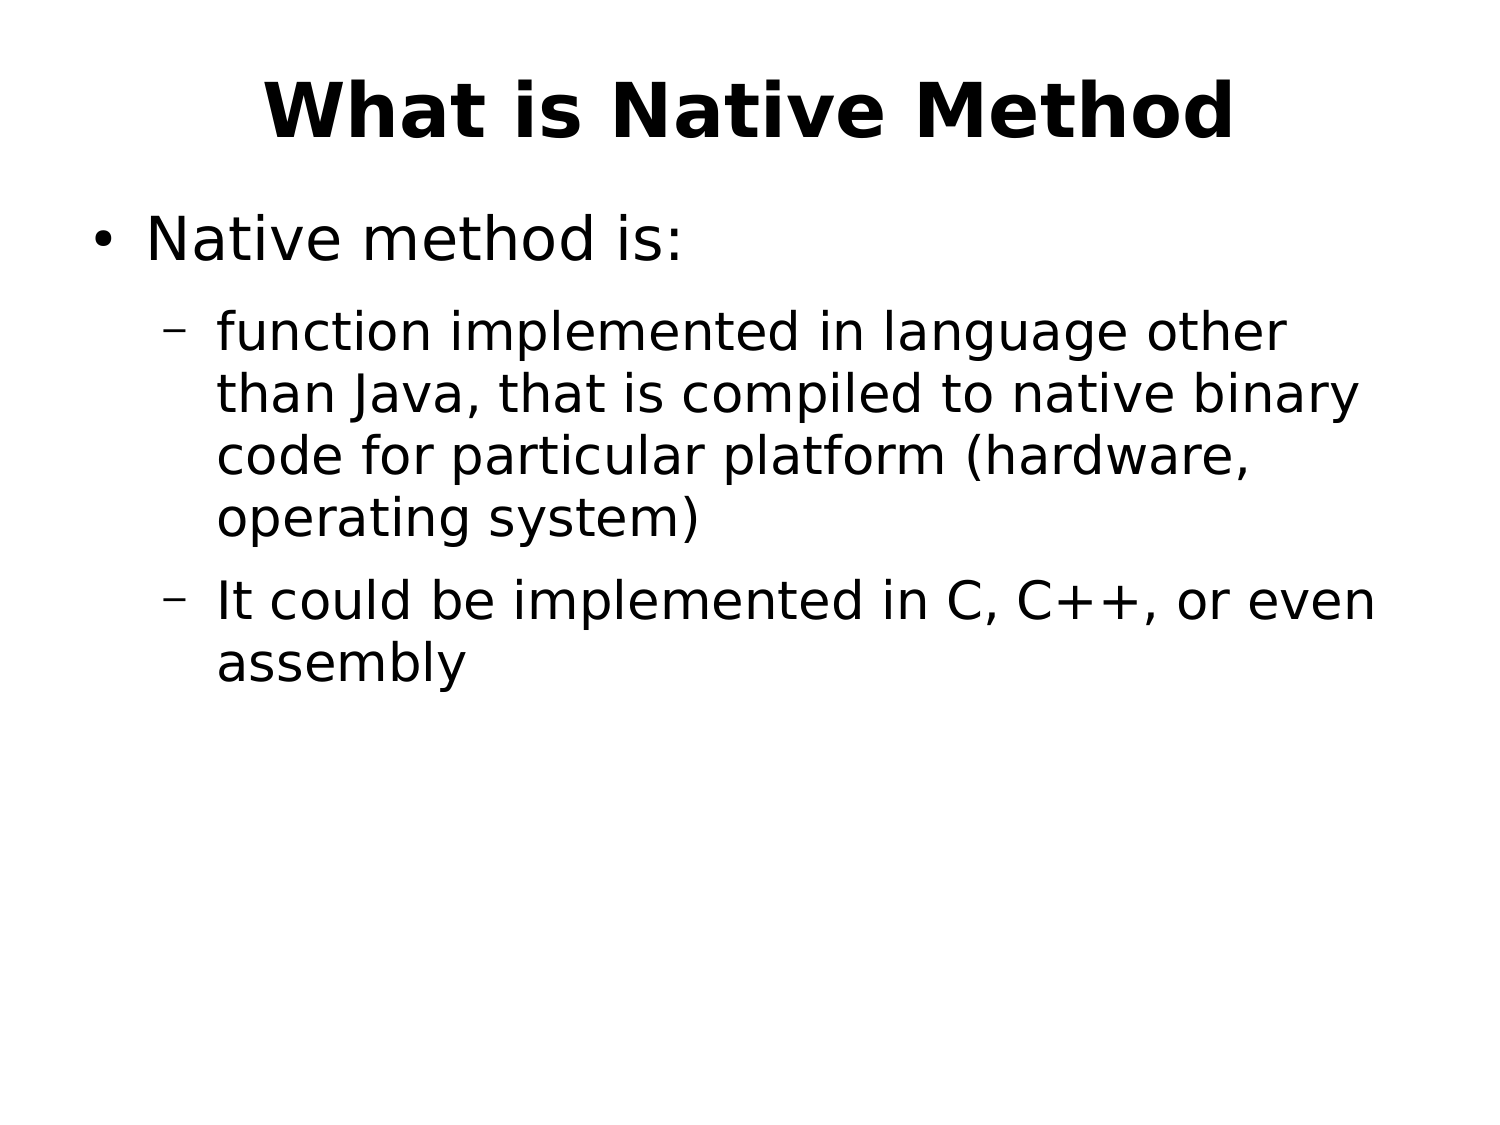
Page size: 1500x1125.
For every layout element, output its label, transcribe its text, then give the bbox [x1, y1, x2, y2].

title What is Native Method [75, 44, 1425, 177]
list Native method is: function implemented in language other than Java, that is compiled to native binary code for particular platform (hardware, operating system) It could be implemented in C, C++, or even assembly [75, 204, 1395, 1075]
